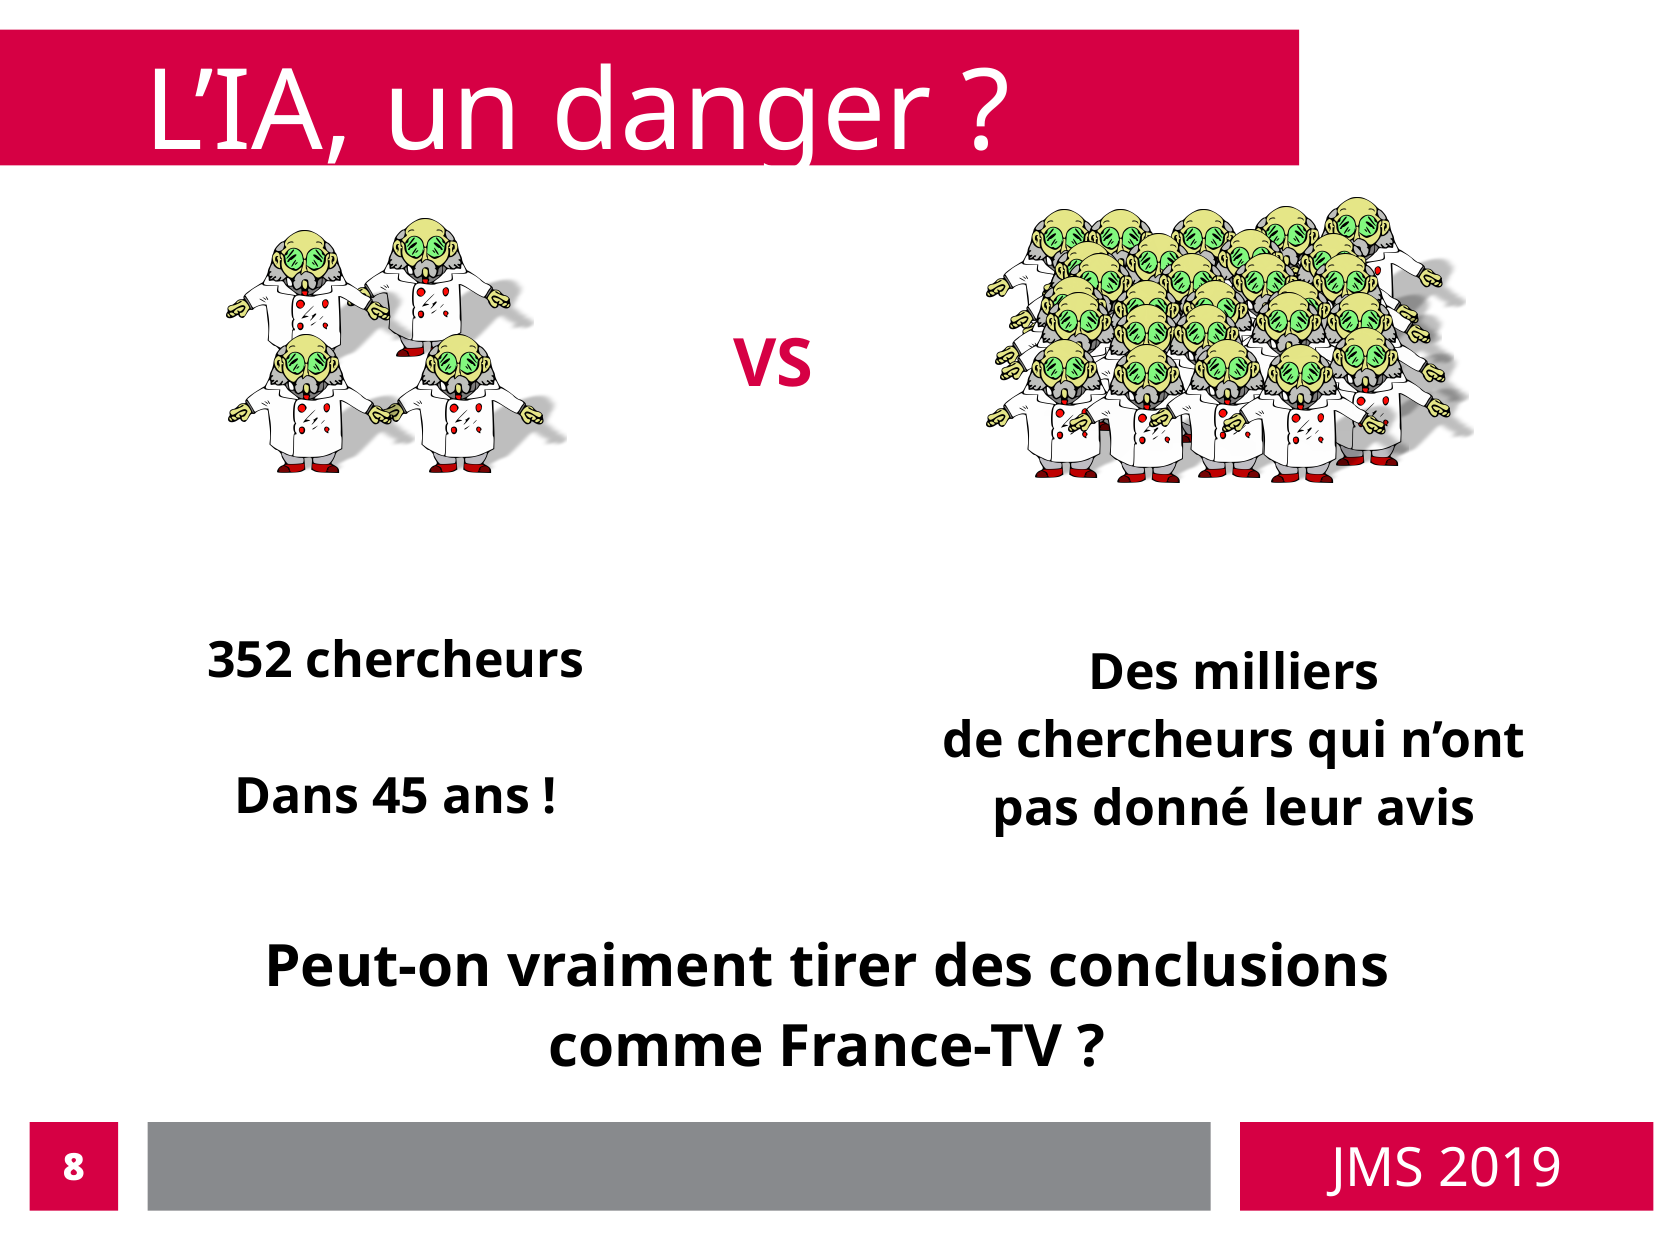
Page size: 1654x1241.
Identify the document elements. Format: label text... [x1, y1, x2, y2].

text_box Des milliers de chercheurs qui n’ont pas donné leur avis [921, 614, 1548, 862]
picture [986, 197, 1474, 483]
text_box Peut-on vraiment tirer des conclusions comme France-TV ? [159, 928, 1495, 1080]
picture [226, 218, 567, 473]
title L’IA, un danger ? [0, 29, 1229, 178]
text_box VS [620, 313, 928, 407]
text_box 352 chercheurs Dans 45 ans ! [82, 631, 709, 821]
